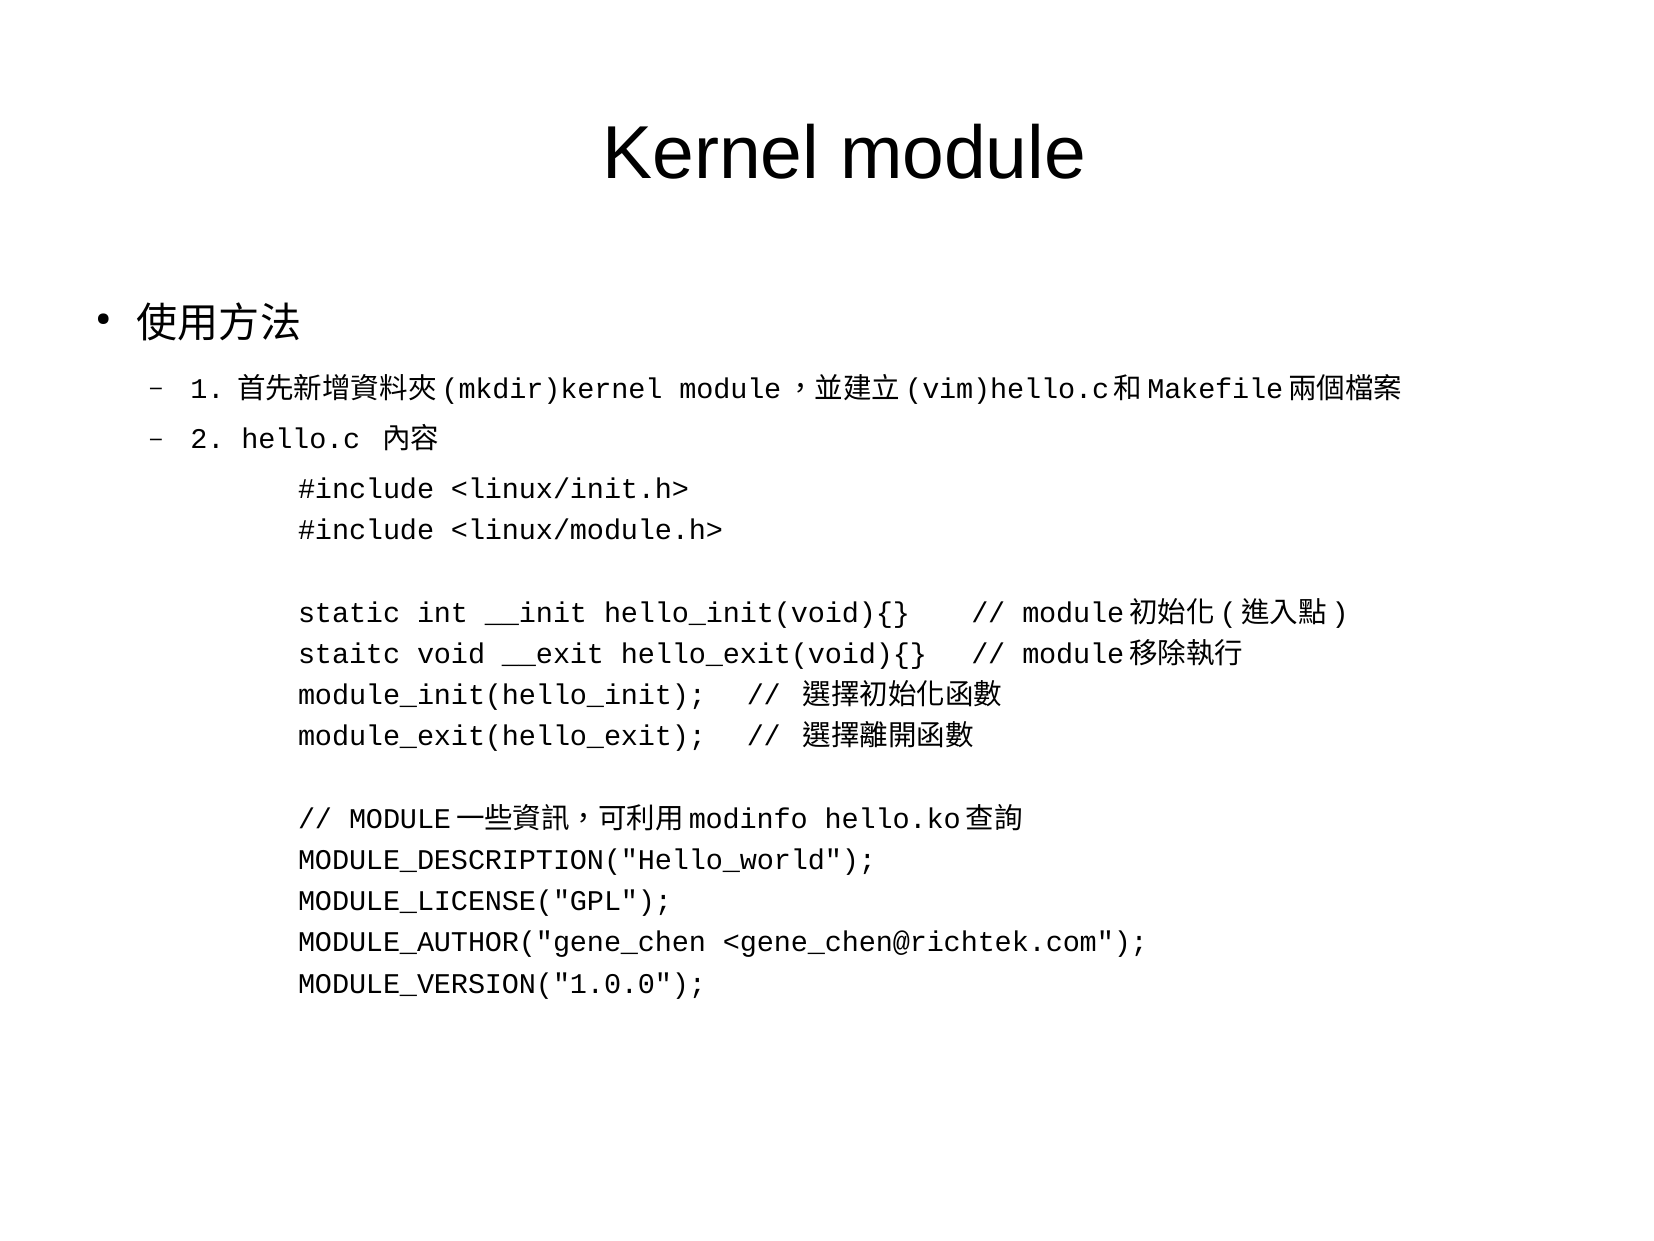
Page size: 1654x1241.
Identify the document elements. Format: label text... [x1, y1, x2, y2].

title Kernel module [82, 49, 1571, 257]
list 使用方法 1. 首先新增資料夾(mkdir)kernel module，並建立(vim)hello.c和Makefile兩個檔案 2. hello.c 內容 #include <linux/init.h> #include <linux/module.h> static int __init hello_init(void){} // module初始化(進入點) staitc void __exit hello_exit(void){} // module移除執行 module_init(hello_init); // 選擇初始化函數 module_exit(hello_exit); // 選擇離開函數 // MODULE一些資訊，可利用modinfo hello.ko查詢 MODULE_DESCRIPTION("Hello_world"); MODULE_LICENSE("GPL"); MODULE_AUTHOR("gene_chen <gene_chen@richtek.com"); MODULE_VERSION("1.0.0"); [82, 290, 1571, 1010]
